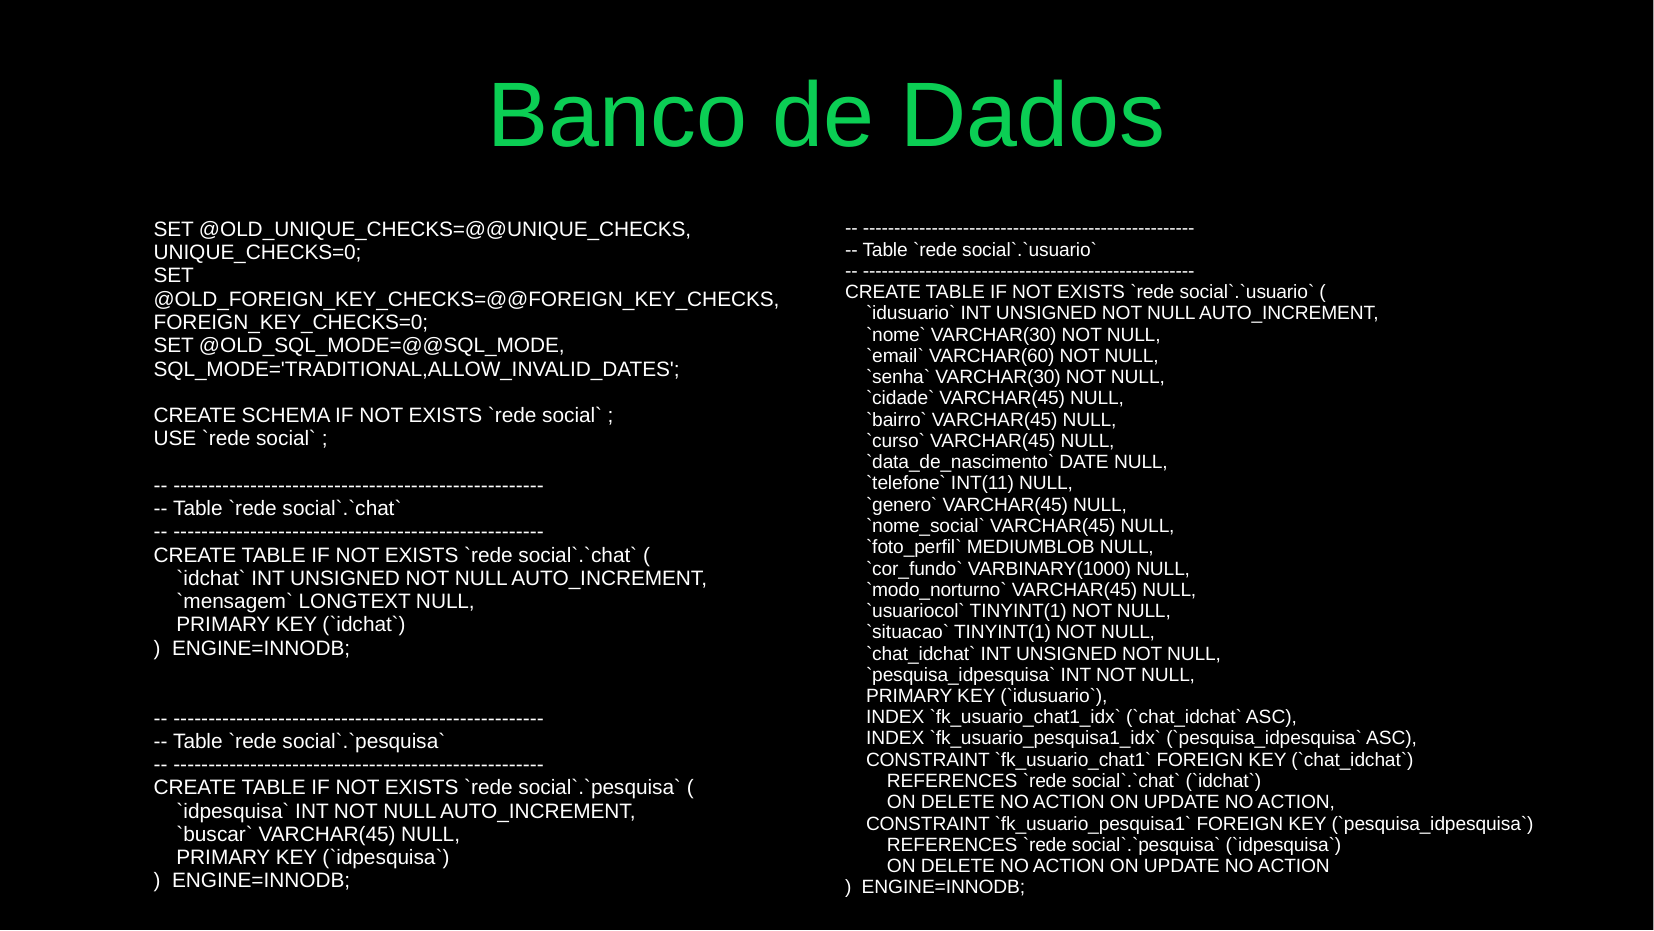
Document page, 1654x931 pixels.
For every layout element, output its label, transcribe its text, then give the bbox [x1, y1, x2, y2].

list -- ----------------------------------------------------- -- Table `rede social`.`usuario` -- ----------------------------------------------------- CREATE TABLE IF NOT EXISTS `rede social`.`usuario` ( `idusuario` INT UNSIGNED NOT NULL AUTO_INCREMENT, `nome` VARCHAR(30) NOT NULL, `email` VARCHAR(60) NOT NULL, `senha` VARCHAR(30) NOT NULL, `cidade` VARCHAR(45) NULL, `bairro` VARCHAR(45) NULL, `curso` VARCHAR(45) NULL, `data_de_nascimento` DATE NULL, `telefone` INT(11) NULL, `genero` VARCHAR(45) NULL, `nome_social` VARCHAR(45) NULL, `foto_perfil` MEDIUMBLOB NULL, `cor_fundo` VARBINARY(1000) NULL, `modo_norturno` VARCHAR(45) NULL, `usuariocol` TINYINT(1) NOT NULL, `situacao` TINYINT(1) NOT NULL, `chat_idchat` INT UNSIGNED NOT NULL, `pesquisa_idpesquisa` INT NOT NULL, PRIMARY KEY (`idusuario`), INDEX `fk_usuario_chat1_idx` (`chat_idchat` ASC), INDEX `fk_usuario_pesquisa1_idx` (`pesquisa_idpesquisa` ASC), CONSTRAINT `fk_usuario_chat1` FOREIGN KEY (`chat_idchat`) REFERENCES `rede social`.`chat` (`idchat`) ON DELETE NO ACTION ON UPDATE NO ACTION, CONSTRAINT `fk_usuario_pesquisa1` FOREIGN KEY (`pesquisa_idpesquisa`) REFERENCES `rede social`.`pesquisa` (`idpesquisa`) ON DELETE NO ACTION ON UPDATE NO ACTION ) ENGINE=INNODB; [845, 217, 1624, 929]
title Banco de Dados [82, 12, 1571, 218]
list SET @OLD_UNIQUE_CHECKS=@@UNIQUE_CHECKS, UNIQUE_CHECKS=0; SET @OLD_FOREIGN_KEY_CHECKS=@@FOREIGN_KEY_CHECKS, FOREIGN_KEY_CHECKS=0; SET @OLD_SQL_MODE=@@SQL_MODE, SQL_MODE='TRADITIONAL,ALLOW_INVALID_DATES'; CREATE SCHEMA IF NOT EXISTS `rede social` ; USE `rede social` ; -- ----------------------------------------------------- -- Table `rede social`.`chat` -- ----------------------------------------------------- CREATE TABLE IF NOT EXISTS `rede social`.`chat` ( `idchat` INT UNSIGNED NOT NULL AUTO_INCREMENT, `mensagem` LONGTEXT NULL, PRIMARY KEY (`idchat`) ) ENGINE=INNODB; -- ----------------------------------------------------- -- Table `rede social`.`pesquisa` -- ----------------------------------------------------- CREATE TABLE IF NOT EXISTS `rede social`.`pesquisa` ( `idpesquisa` INT NOT NULL AUTO_INCREMENT, `buscar` VARCHAR(45) NULL, PRIMARY KEY (`idpesquisa`) ) ENGINE=INNODB; [82, 217, 825, 923]
